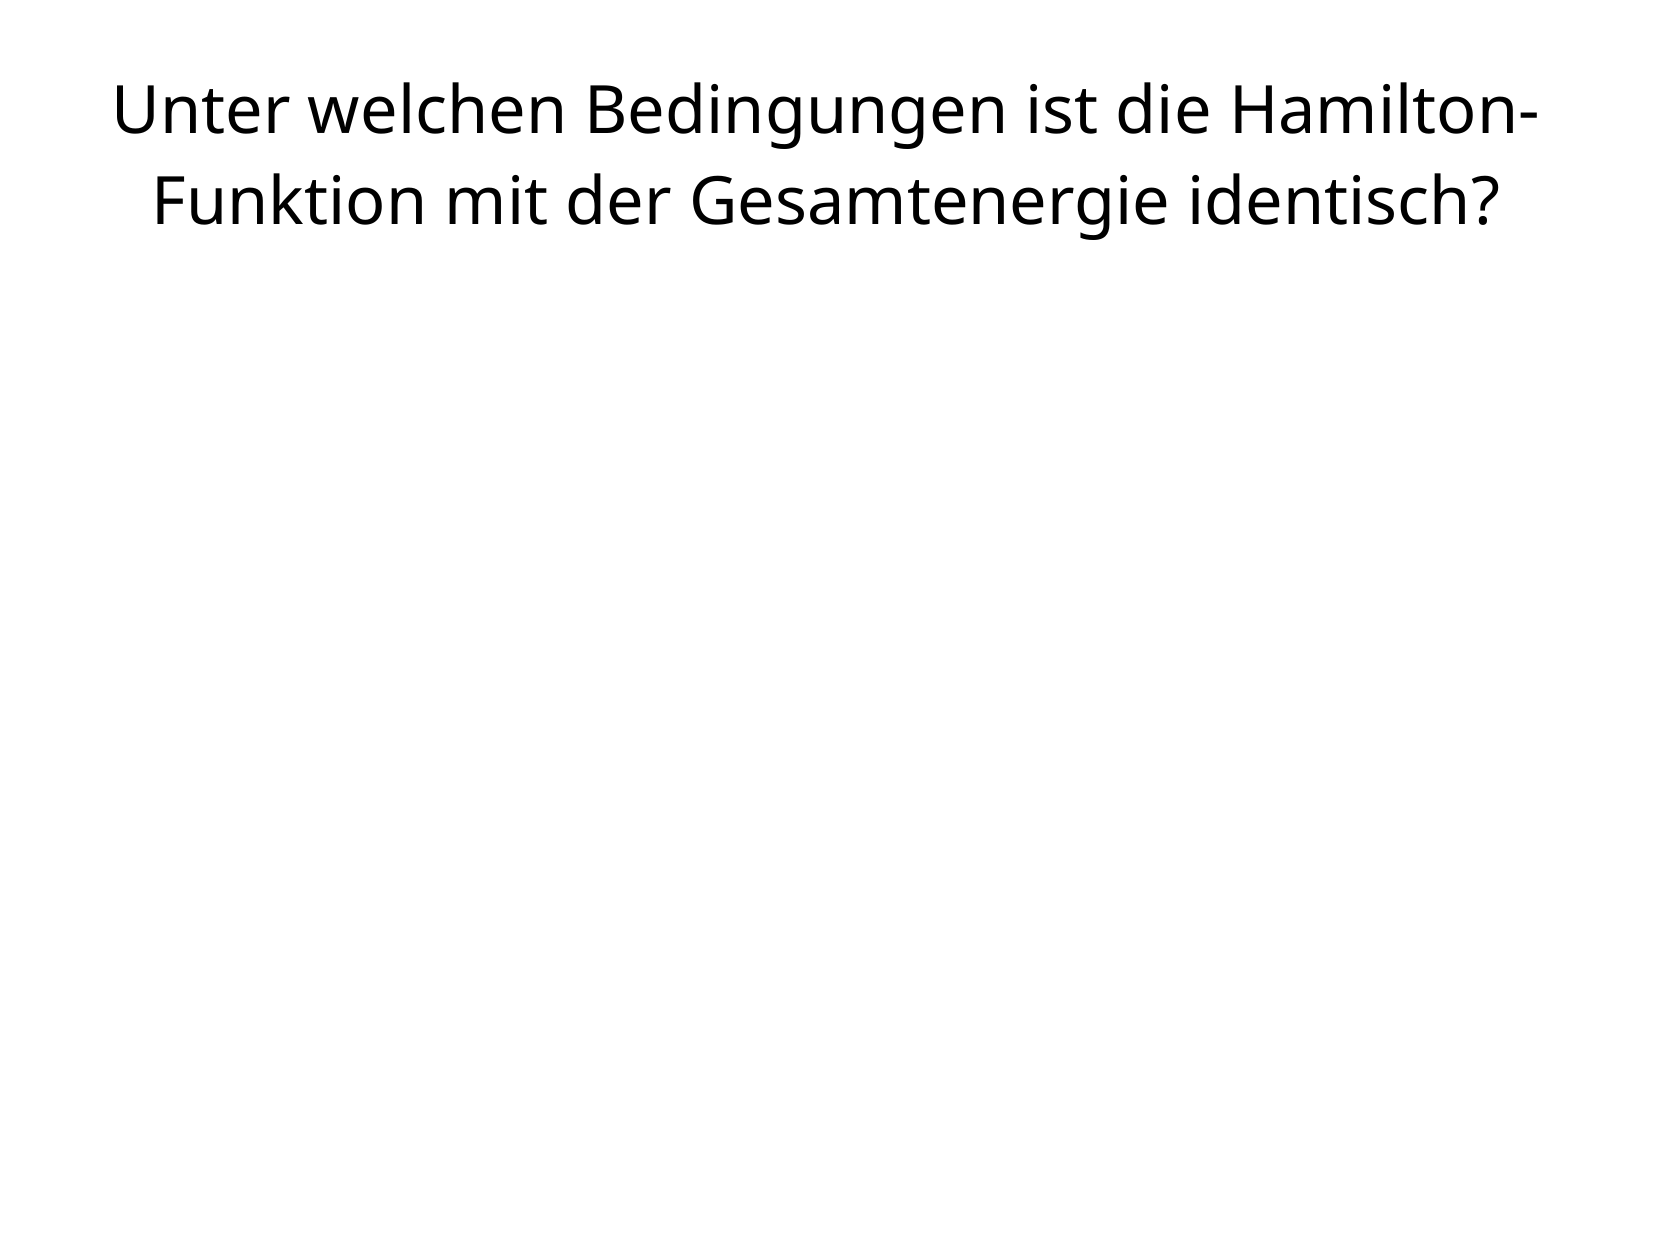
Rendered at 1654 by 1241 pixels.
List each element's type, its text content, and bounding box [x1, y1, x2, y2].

title Unter welchen Bedingungen ist die Hamilton-Funktion mit der Gesamtenergie identisch? [82, 49, 1571, 257]
